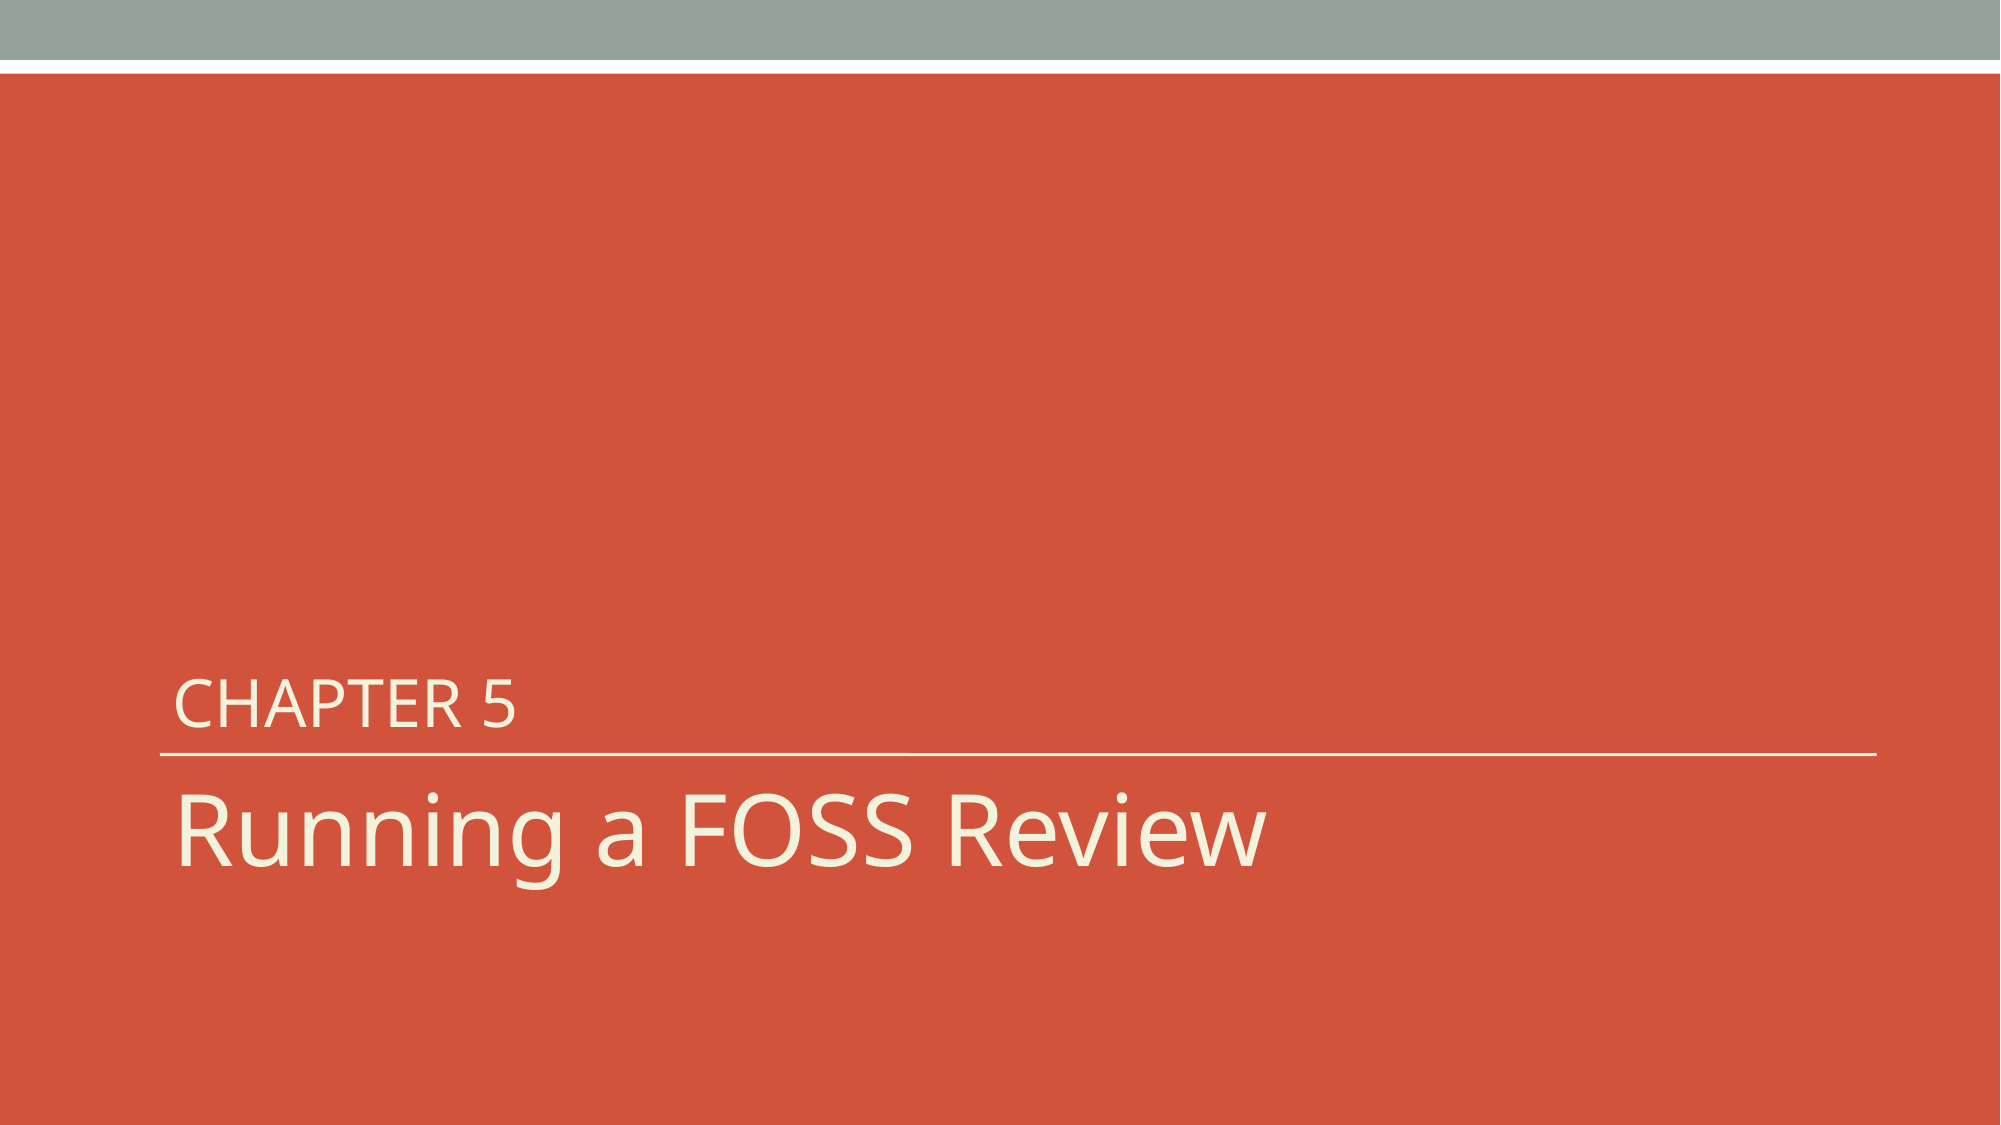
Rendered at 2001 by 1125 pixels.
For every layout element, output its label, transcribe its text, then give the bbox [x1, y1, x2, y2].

text_box Running a FOSS Review [157, 758, 1858, 1005]
text_box CHAPTER 5 [157, 387, 1858, 749]
